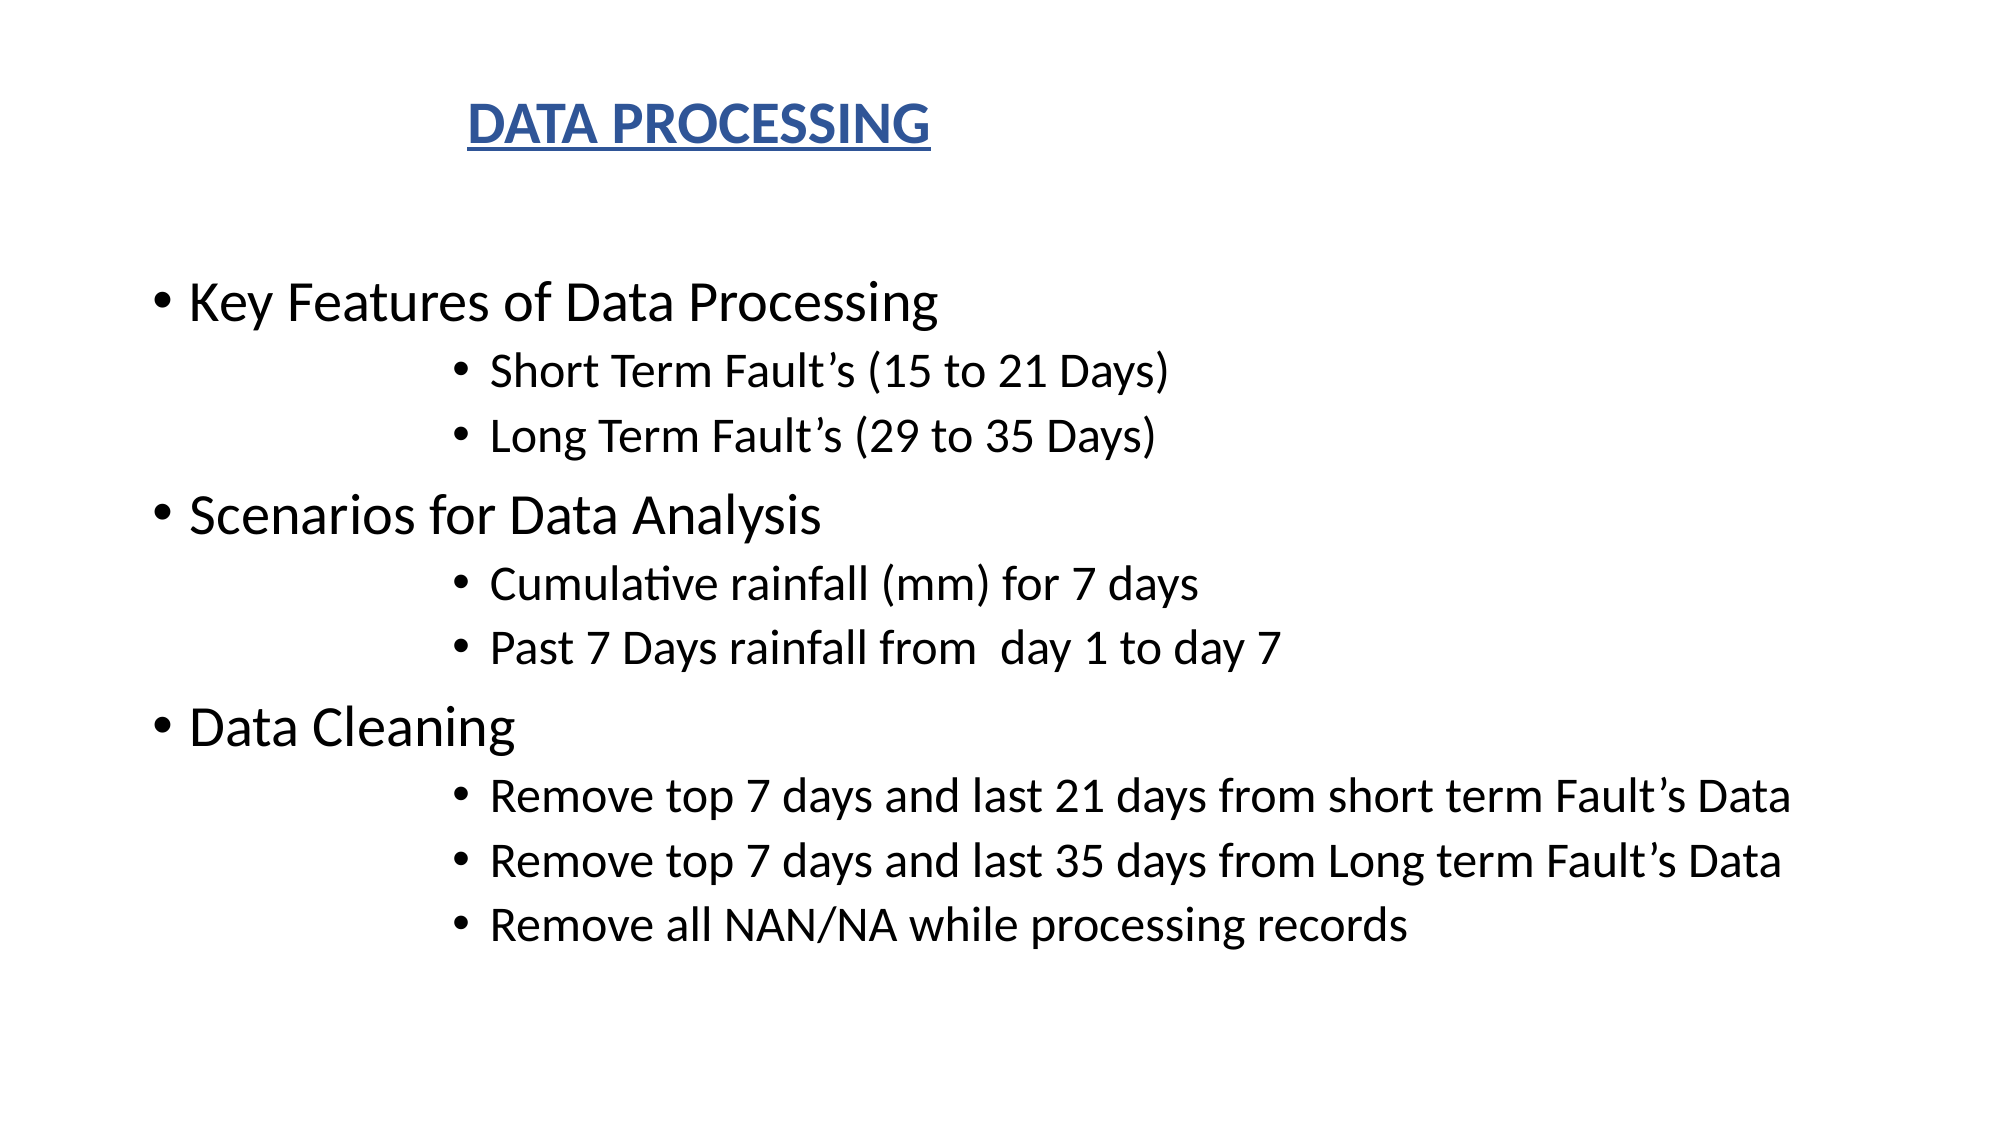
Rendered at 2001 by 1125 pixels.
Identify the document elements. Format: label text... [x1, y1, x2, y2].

list DATA PROCESSING Key Features of Data Processing Short Term Fault’s (15 to 21 Days) Long Term Fault’s (29 to 35 Days) Scenarios for Data Analysis Cumulative rainfall (mm) for 7 days Past 7 Days rainfall from day 1 to day 7 Data Cleaning Remove top 7 days and last 21 days from short term Fault’s Data Remove top 7 days and last 35 days from Long term Fault’s Data Remove all NAN/NA while processing records [137, 78, 1863, 1016]
